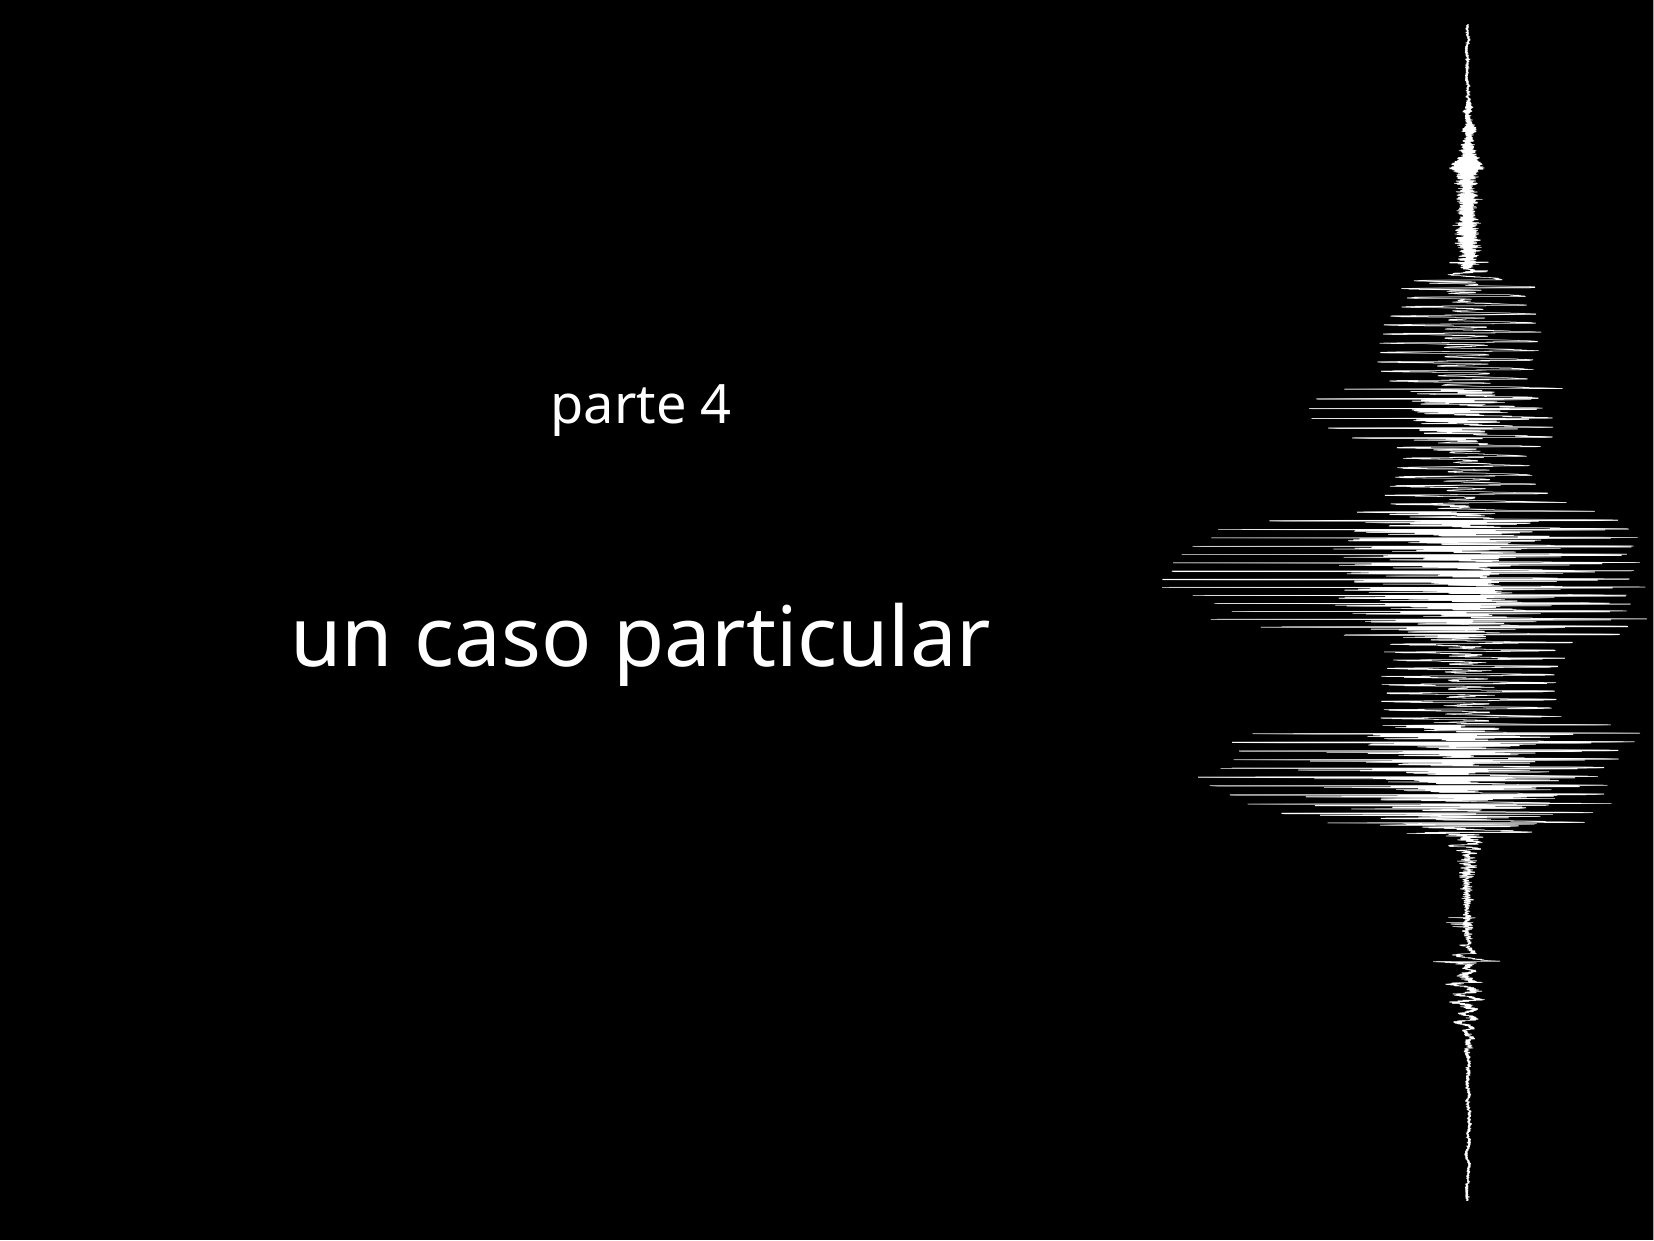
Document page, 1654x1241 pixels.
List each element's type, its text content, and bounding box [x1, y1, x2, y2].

picture [1162, 24, 1647, 1201]
list parte 4 un caso particular [82, 118, 1201, 938]
